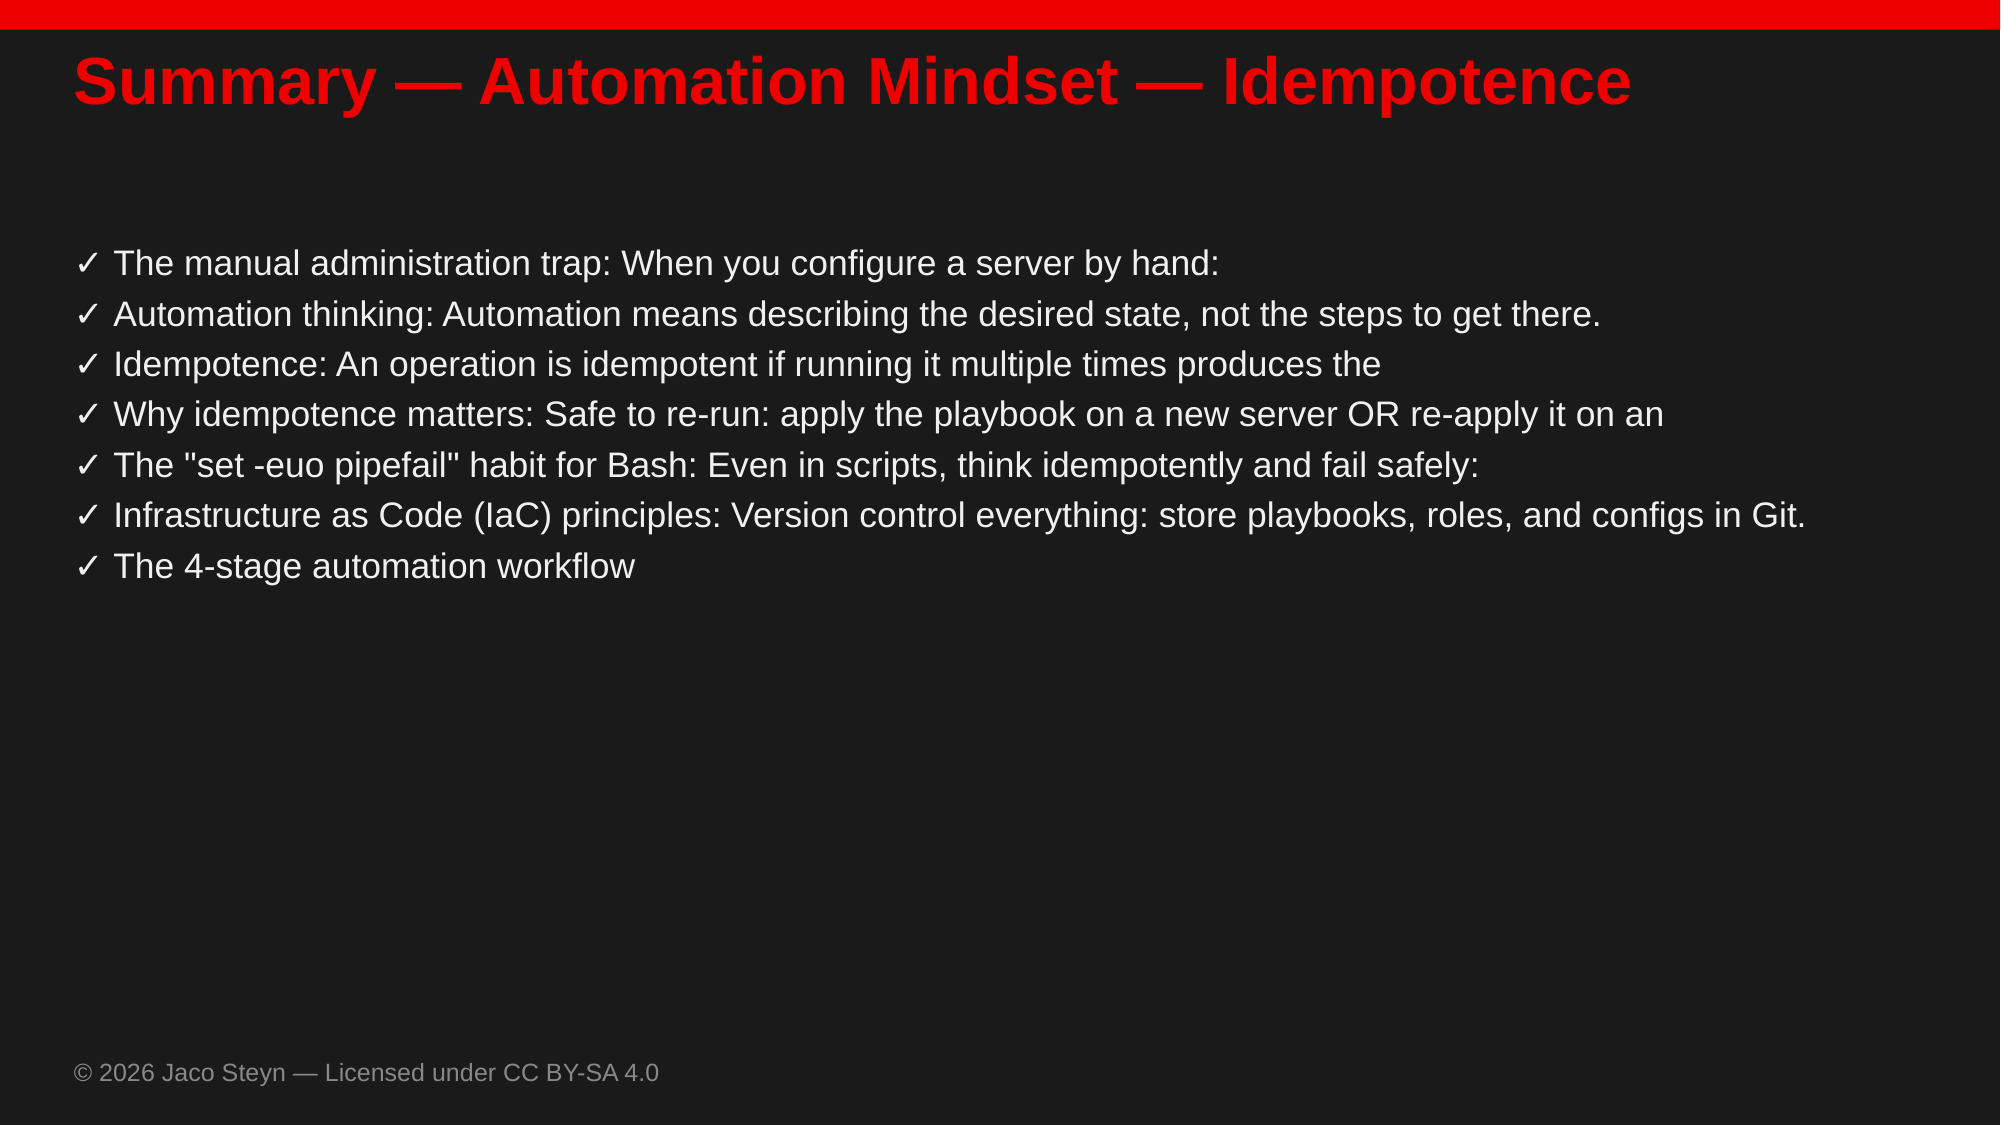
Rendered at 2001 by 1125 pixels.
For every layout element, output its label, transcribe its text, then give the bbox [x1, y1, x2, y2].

text_box © 2026 Jaco Steyn — Licensed under CC BY-SA 4.0 [59, 1051, 1942, 1093]
text_box ✓ The manual administration trap: When you configure a server by hand: ✓ Automation thinking: Automation means describing the desired state, not the steps to get there. ✓ Idempotence: An operation is idempotent if running it multiple times produces the ✓ Why idempotence matters: Safe to re-run: apply the playbook on a new server OR re-apply it on an ✓ The "set -euo pipefail" habit for Bash: Even in scripts, think idempotently and fail safely: ✓ Infrastructure as Code (IaC) principles: Version control everything: store playbooks, roles, and configs in Git. ✓ The 4-stage automation workflow [59, 236, 1942, 1037]
text_box Summary — Automation Mindset — Idempotence [59, 36, 1942, 208]
text_box [0, 0, 2001, 30]
